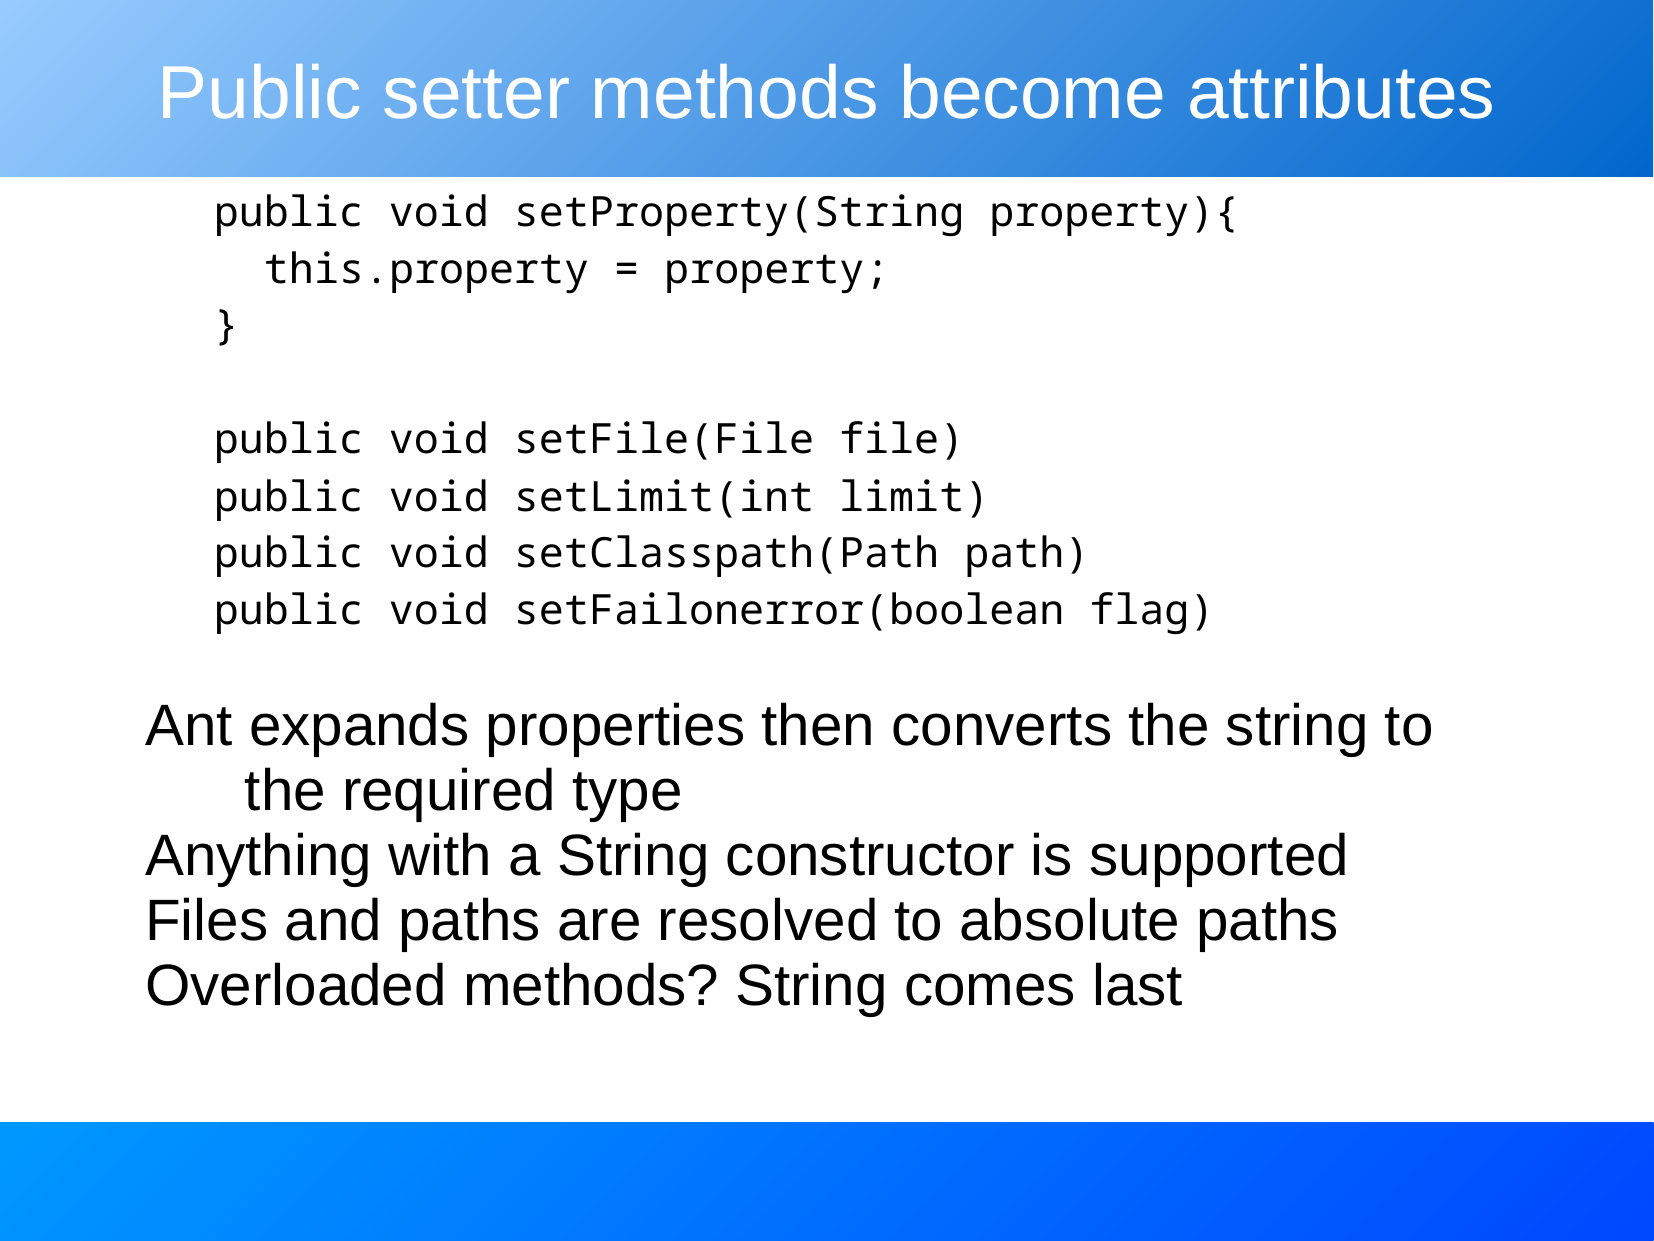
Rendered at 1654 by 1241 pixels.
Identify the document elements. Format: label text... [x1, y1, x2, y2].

title Public setter methods become attributes [82, 22, 1571, 163]
text_box public void setProperty(String property){ this.property = property; } public void setFile(File file) public void setLimit(int limit) public void setClasspath(Path path) public void setFailonerror(boolean flag) [199, 214, 1347, 661]
list Ant expands properties then converts the string to the required type Anything with a String constructor is supported Files and paths are resolved to absolute paths Overloaded methods? String comes last [120, 692, 1506, 1034]
